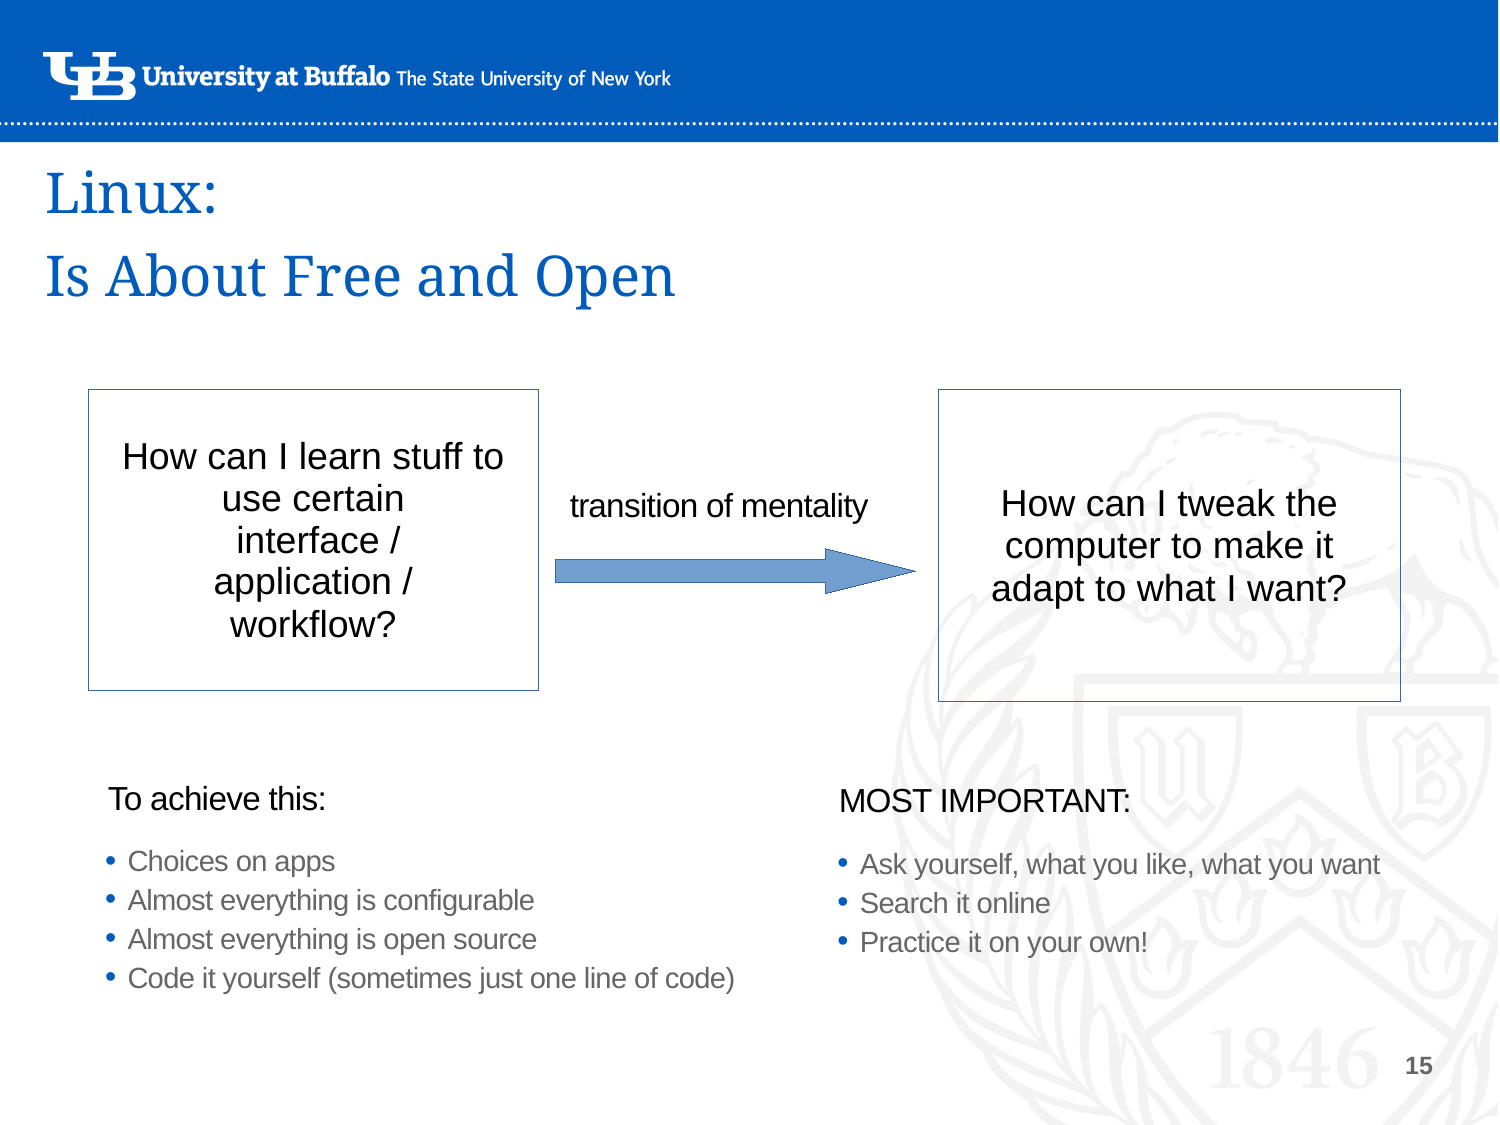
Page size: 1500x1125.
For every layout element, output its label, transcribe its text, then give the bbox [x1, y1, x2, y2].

text_box MOST IMPORTANT: [823, 775, 1185, 865]
text_box [555, 548, 916, 594]
text_box How can I learn stuff to use certain interface / application / workflow? [88, 389, 539, 691]
text_box To achieve this: [93, 773, 349, 826]
title Linux: [30, 153, 1387, 233]
picture [0, 0, 1499, 1125]
title Is About Free and Open [30, 236, 796, 315]
text_box transition of mentality [555, 479, 900, 532]
text_box How can I tweak the computer to make it adapt to what I want? [938, 389, 1401, 702]
list Choices on apps Almost everything is configurable Almost everything is open source Code it yourself (sometimes just one line of code) [75, 840, 781, 1021]
list Ask yourself, what you like, what you want Search it online Practice it on your own! [807, 842, 1425, 1006]
